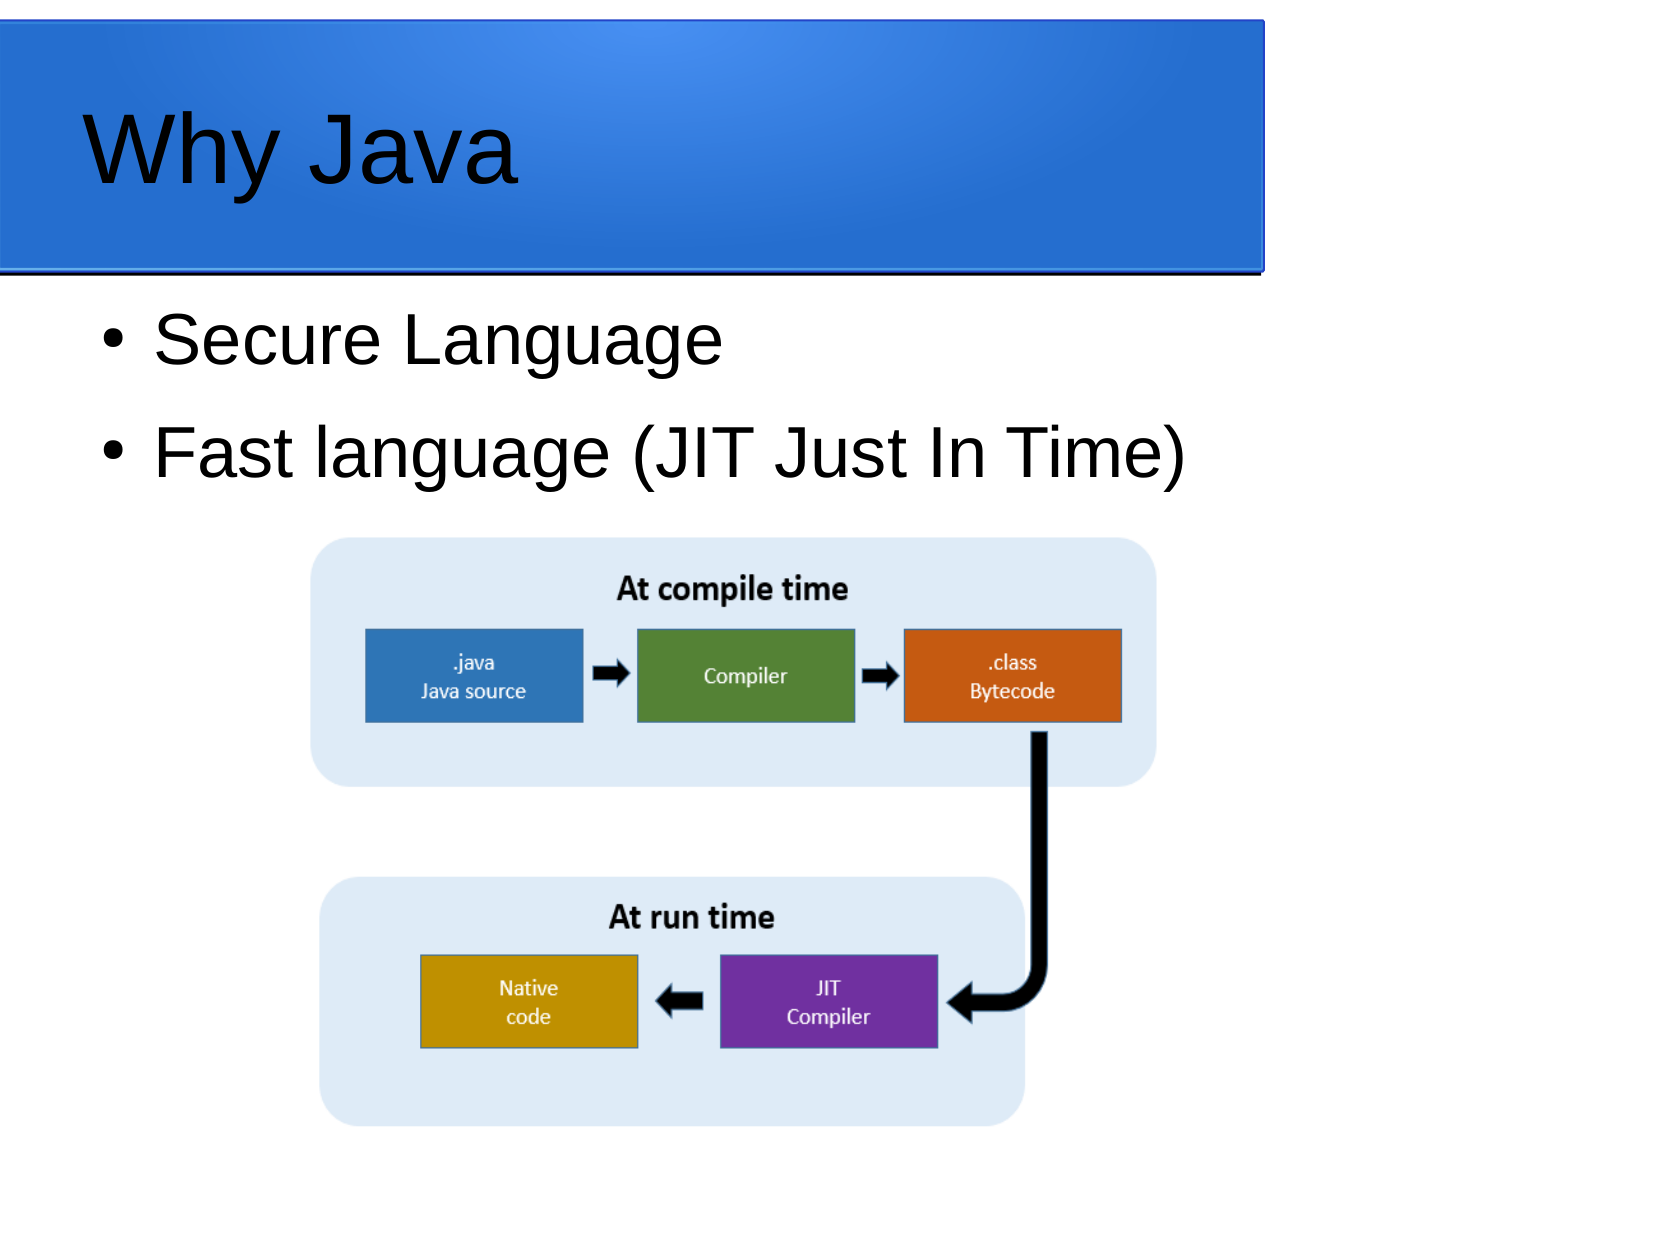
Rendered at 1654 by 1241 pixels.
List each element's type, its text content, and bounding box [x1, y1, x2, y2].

list Secure Language Fast language (JIT Just In Time) [82, 299, 1571, 1019]
title Why Java [82, 47, 1235, 252]
picture [285, 509, 1186, 1156]
